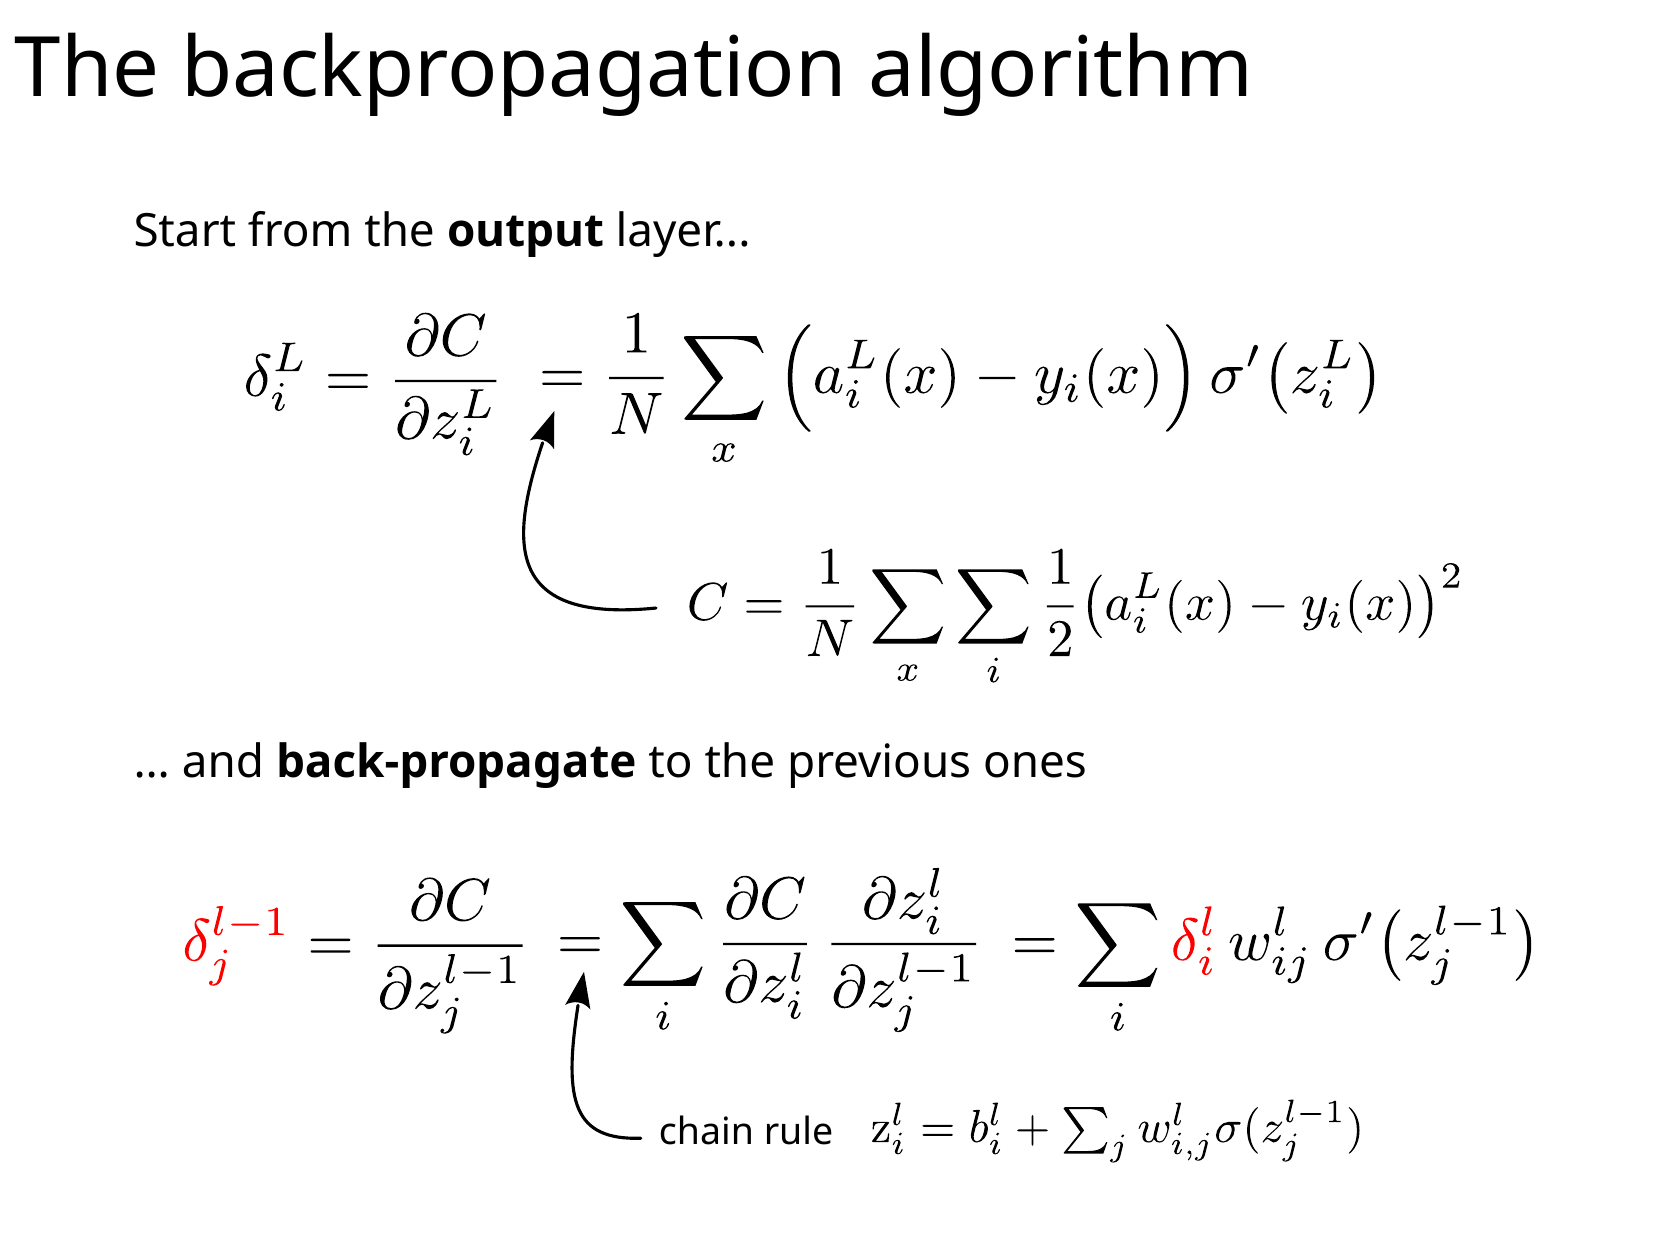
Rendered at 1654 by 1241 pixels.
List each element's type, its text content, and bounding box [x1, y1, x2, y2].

picture [1009, 901, 1534, 1034]
text_box The backpropagation algorithm [0, 0, 1653, 115]
picture [536, 310, 1377, 465]
picture [182, 877, 523, 1034]
picture [536, 440, 542, 454]
picture [241, 310, 499, 458]
picture [868, 1097, 1362, 1165]
text_box chain rule [644, 1100, 837, 1160]
picture [554, 865, 979, 1035]
text_box Start from the output layer... [118, 193, 730, 264]
picture [686, 548, 1460, 683]
text_box … and back-propagate to the previous ones [118, 724, 1021, 795]
